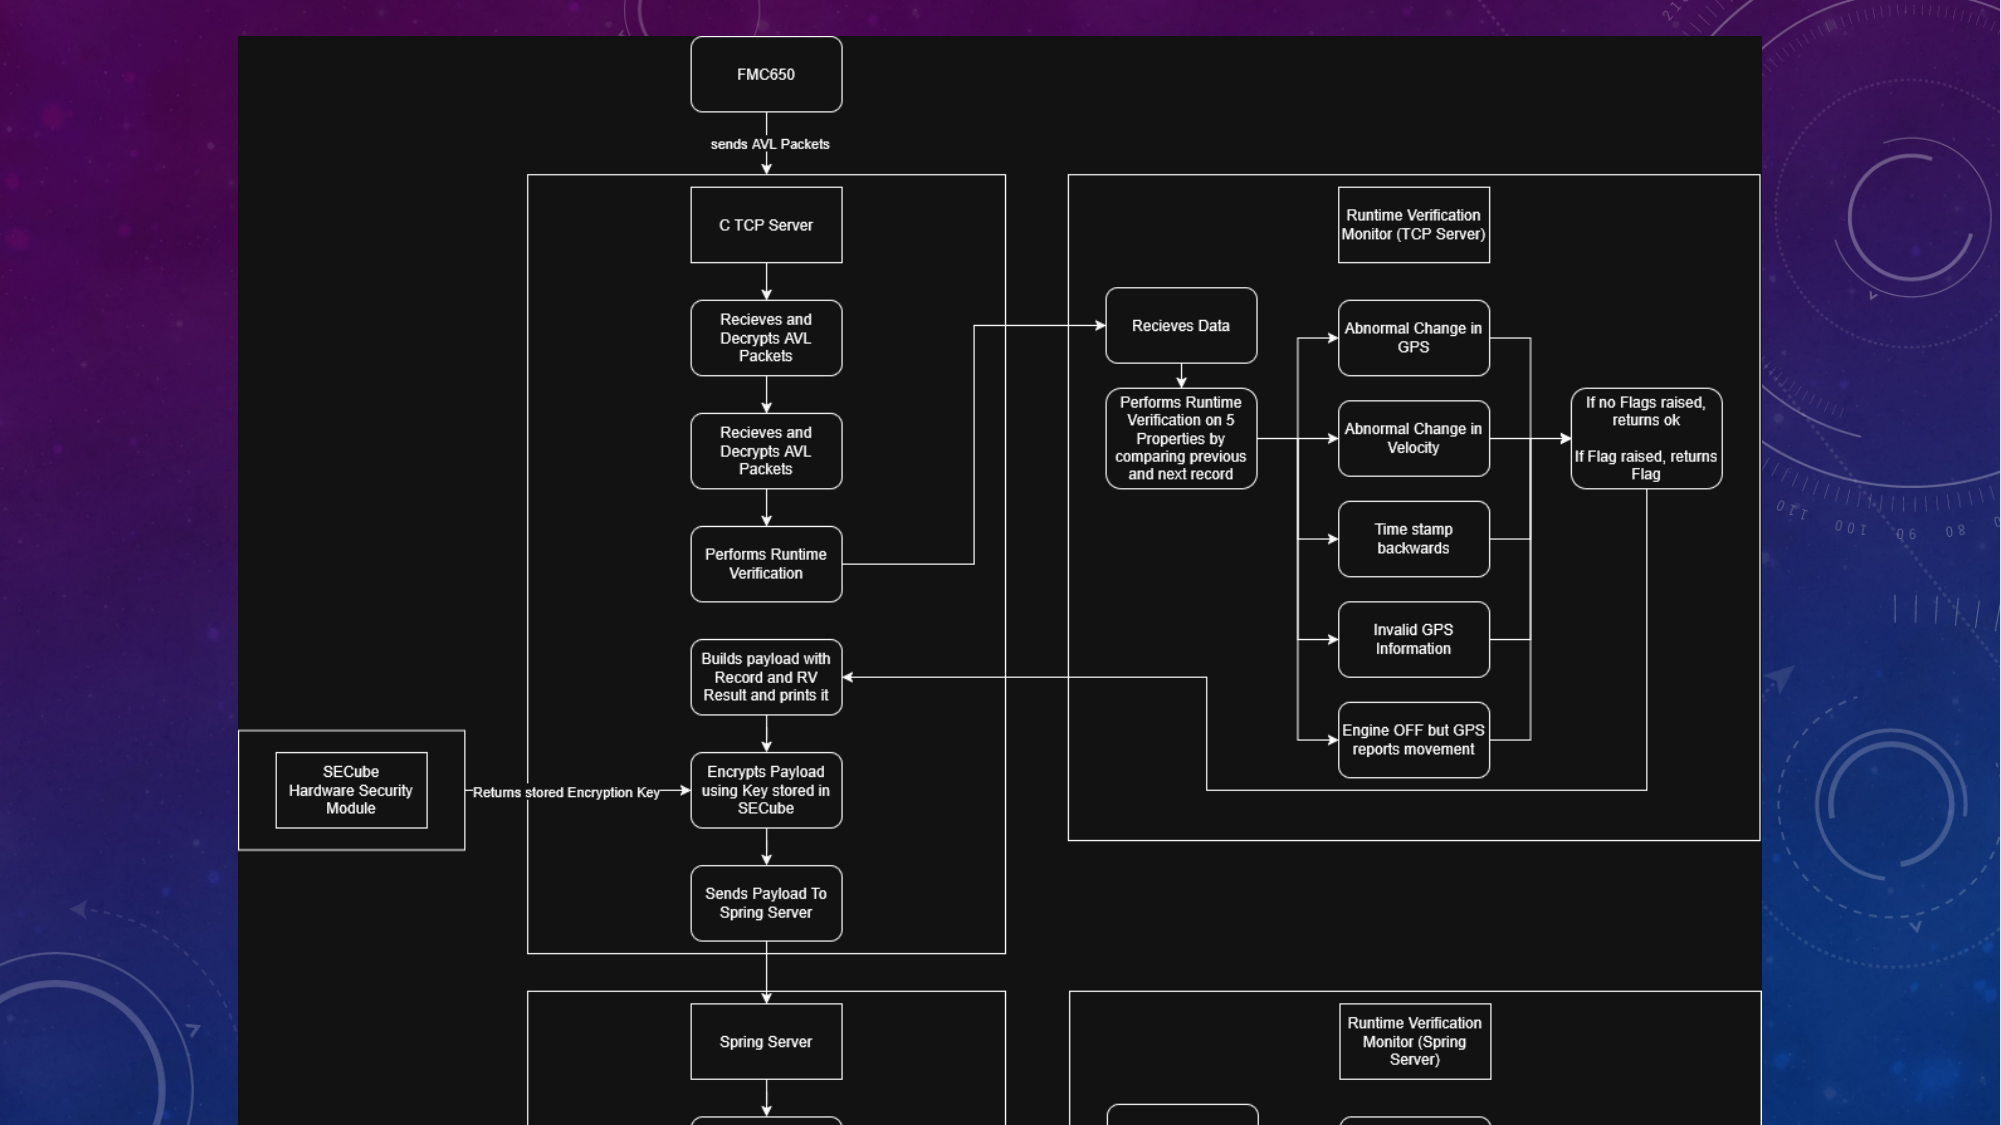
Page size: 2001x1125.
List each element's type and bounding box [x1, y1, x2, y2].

picture [238, 36, 1762, 1125]
